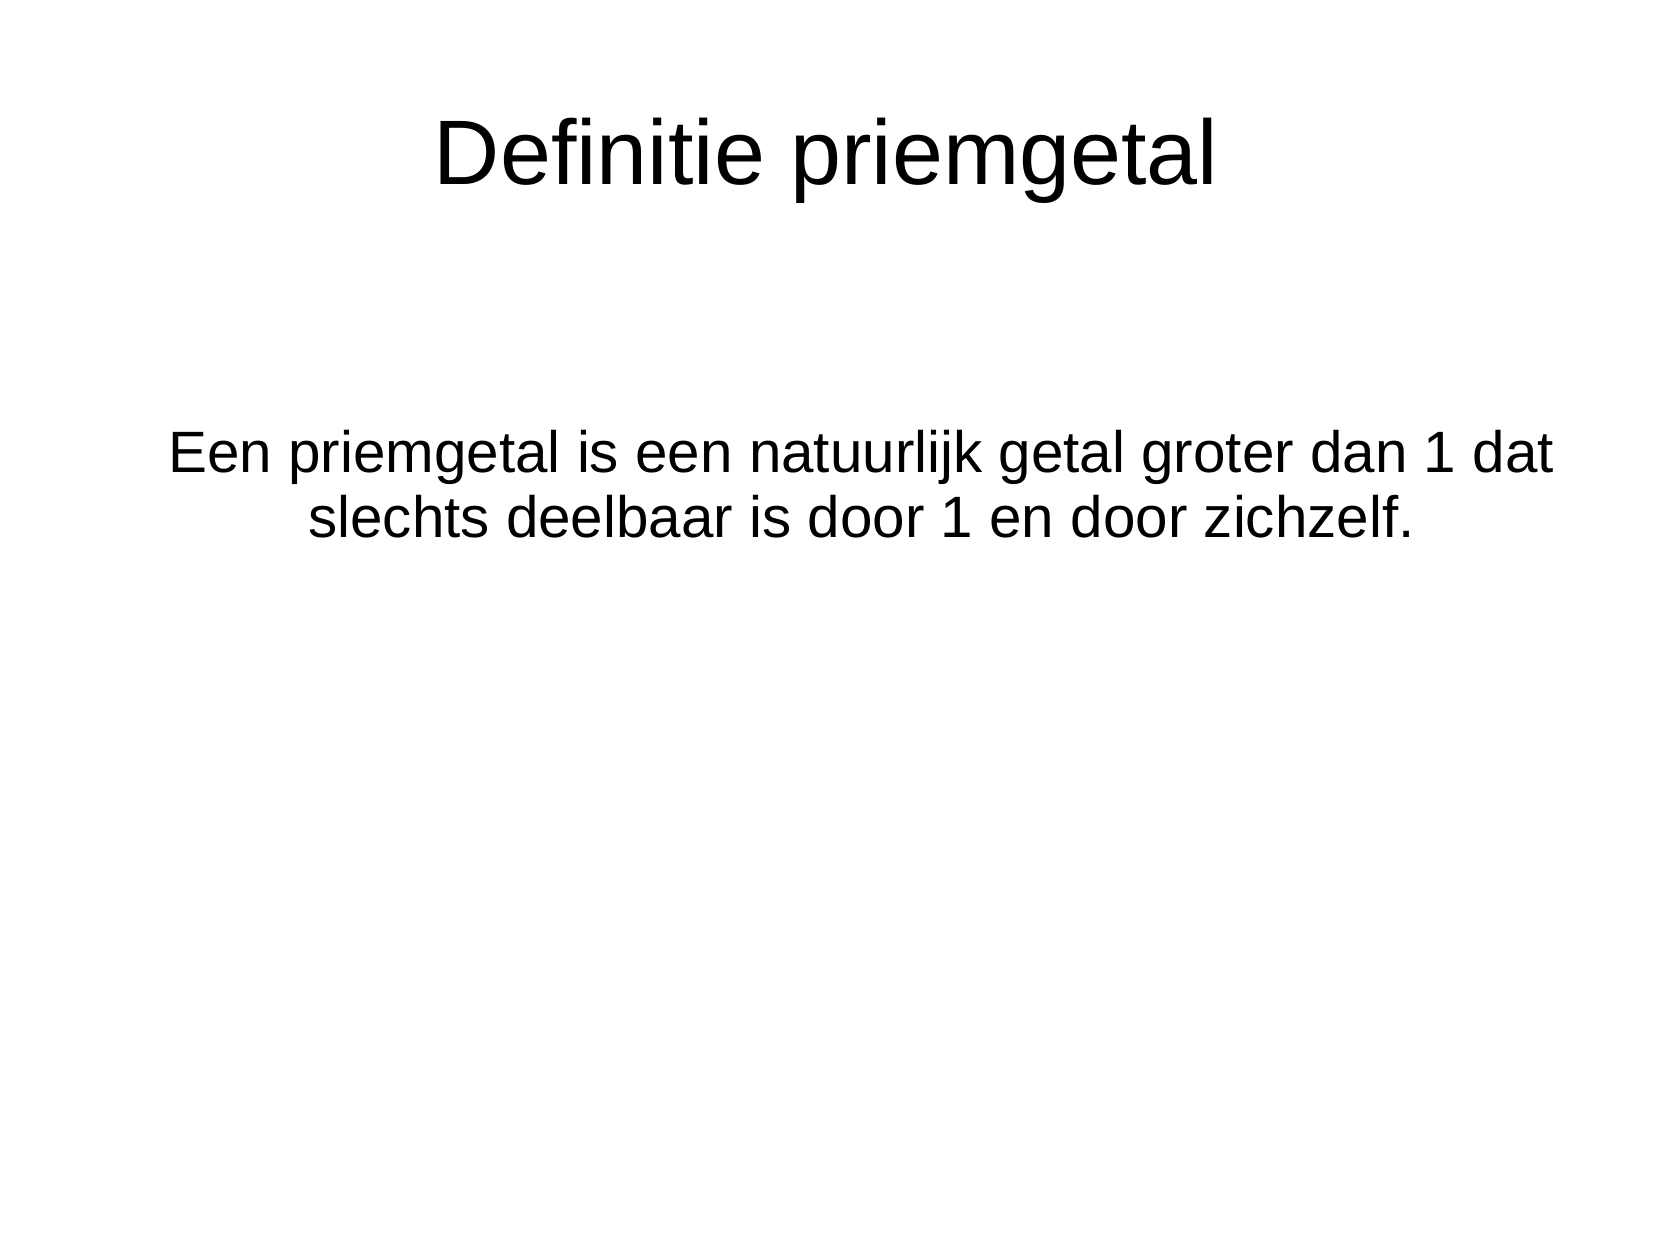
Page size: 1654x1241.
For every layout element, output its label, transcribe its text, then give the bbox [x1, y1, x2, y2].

list Een priemgetal is een natuurlijk getal groter dan 1 dat slechts deelbaar is door 1 en door zichzelf. [82, 420, 1571, 1010]
title Definitie priemgetal [82, 49, 1571, 257]
